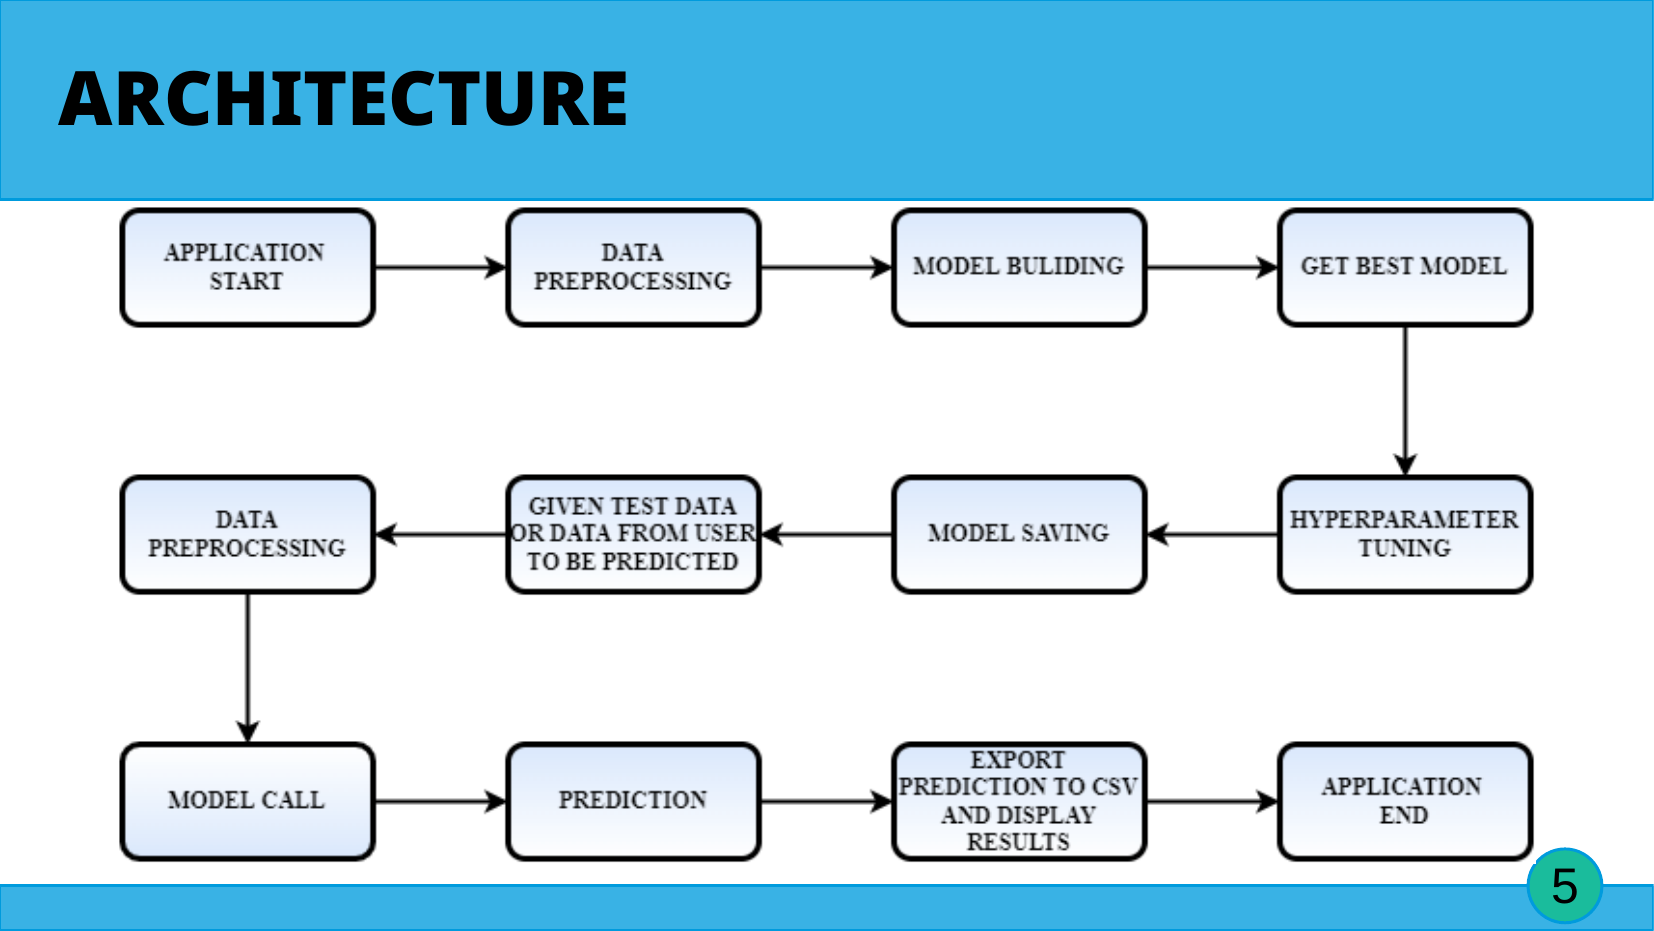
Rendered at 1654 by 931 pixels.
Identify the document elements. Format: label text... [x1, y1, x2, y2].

picture [118, 206, 1536, 864]
title ARCHITECTURE [59, 37, 1595, 155]
